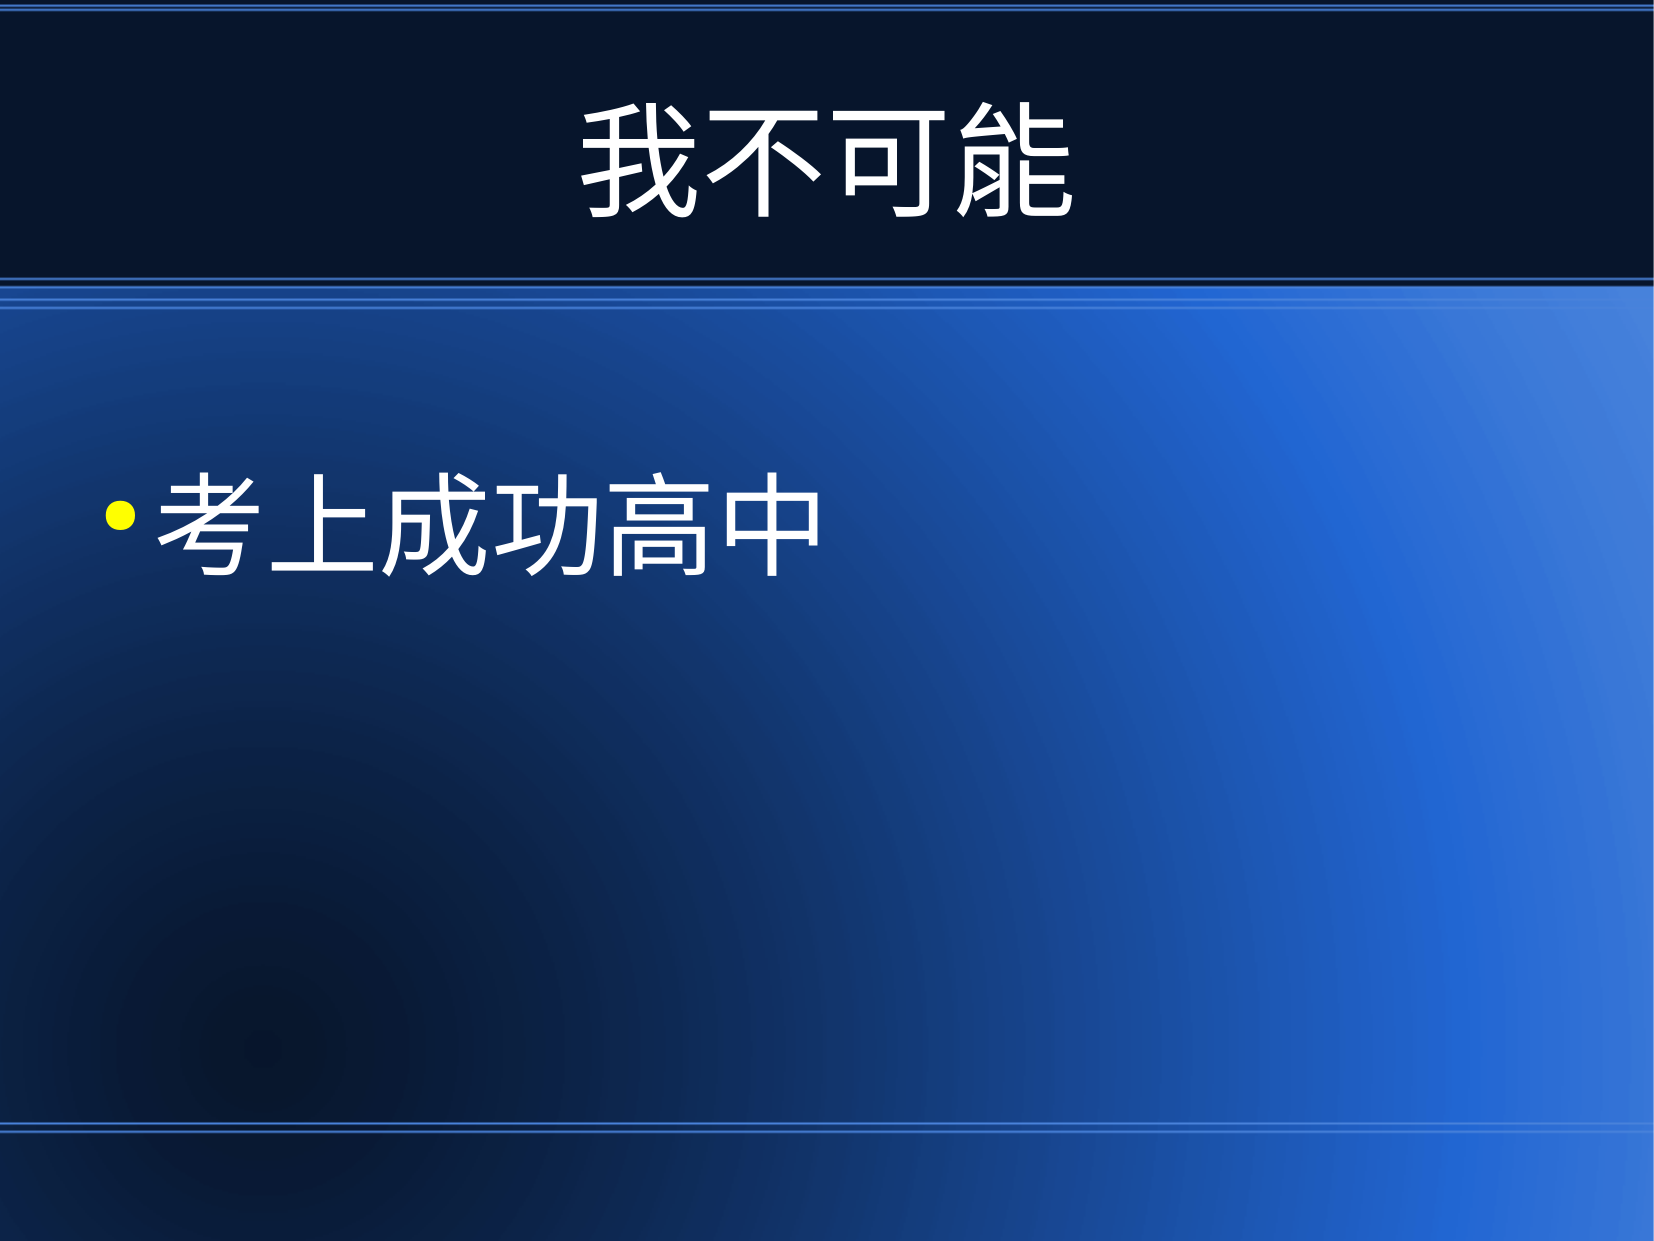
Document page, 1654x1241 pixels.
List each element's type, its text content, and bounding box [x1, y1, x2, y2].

picture [0, 0, 1654, 1241]
list 考上成功高中 [82, 355, 1571, 1241]
title 我不可能 [82, 49, 1571, 257]
